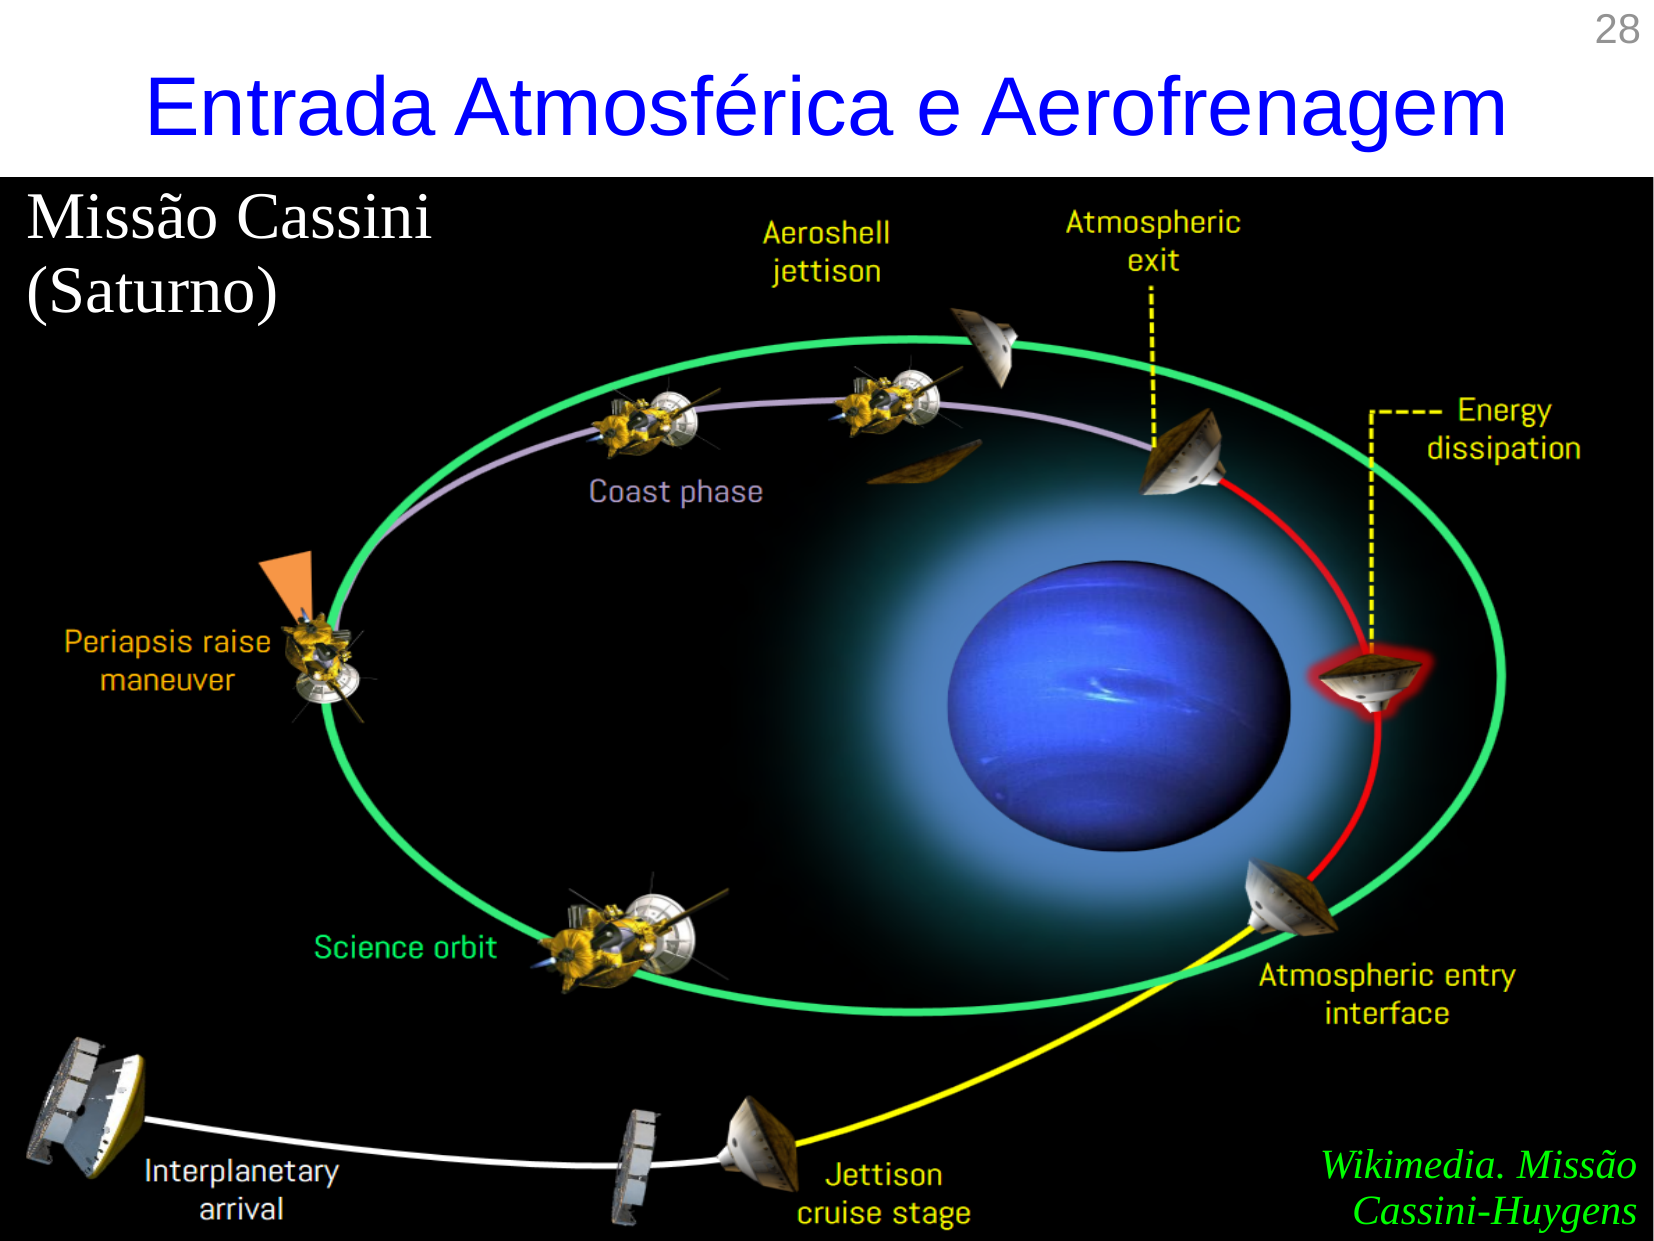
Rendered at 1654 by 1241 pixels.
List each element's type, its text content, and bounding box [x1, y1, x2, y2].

text_box Missão Cassini (Saturno) [11, 171, 733, 335]
picture [0, 177, 1654, 1241]
title Entrada Atmosférica e Aerofrenagem [88, 47, 1565, 166]
text_box Wikimedia. Missão Cassini-Huygens [1169, 1133, 1653, 1241]
